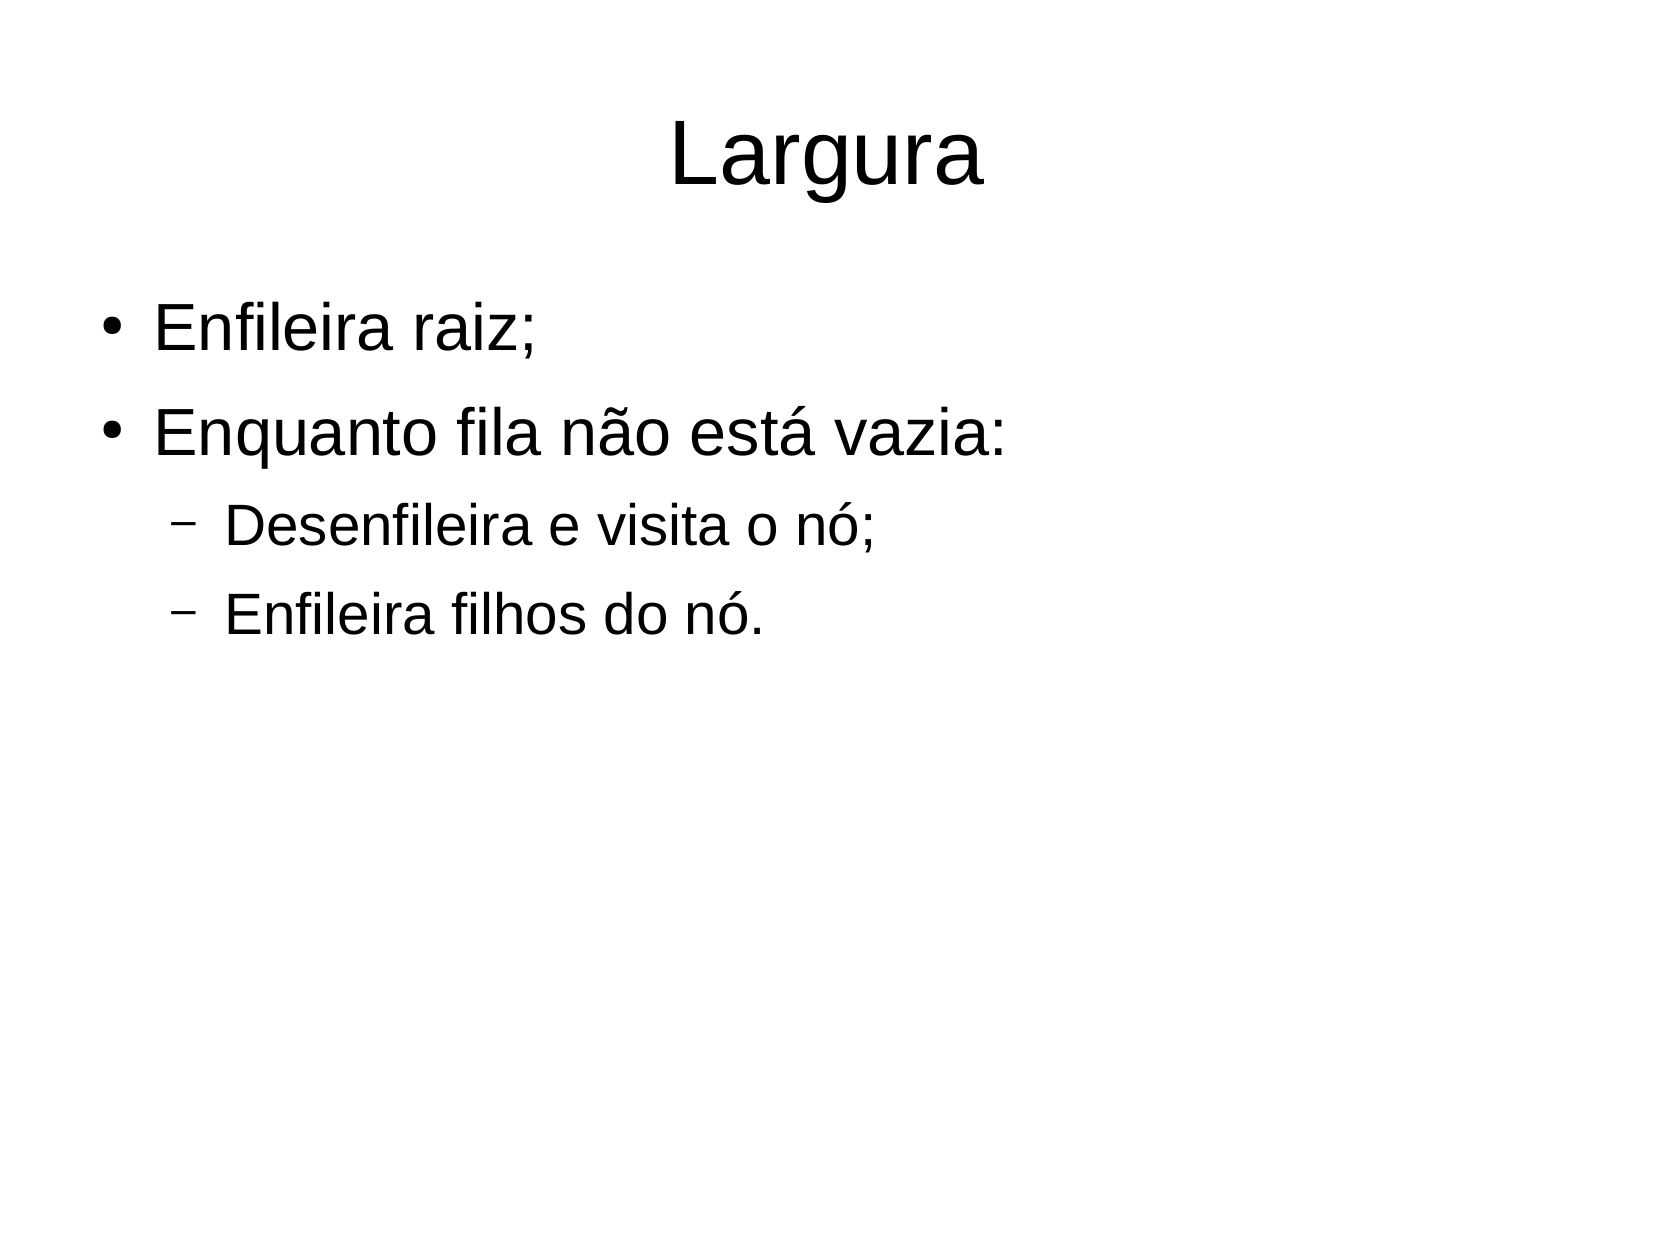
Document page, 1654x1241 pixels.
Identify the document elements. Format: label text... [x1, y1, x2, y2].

title Largura [82, 49, 1571, 257]
list Enfileira raiz; Enquanto fila não está vazia: Desenfileira e visita o nó; Enfileira filhos do nó. [82, 290, 1571, 1010]
